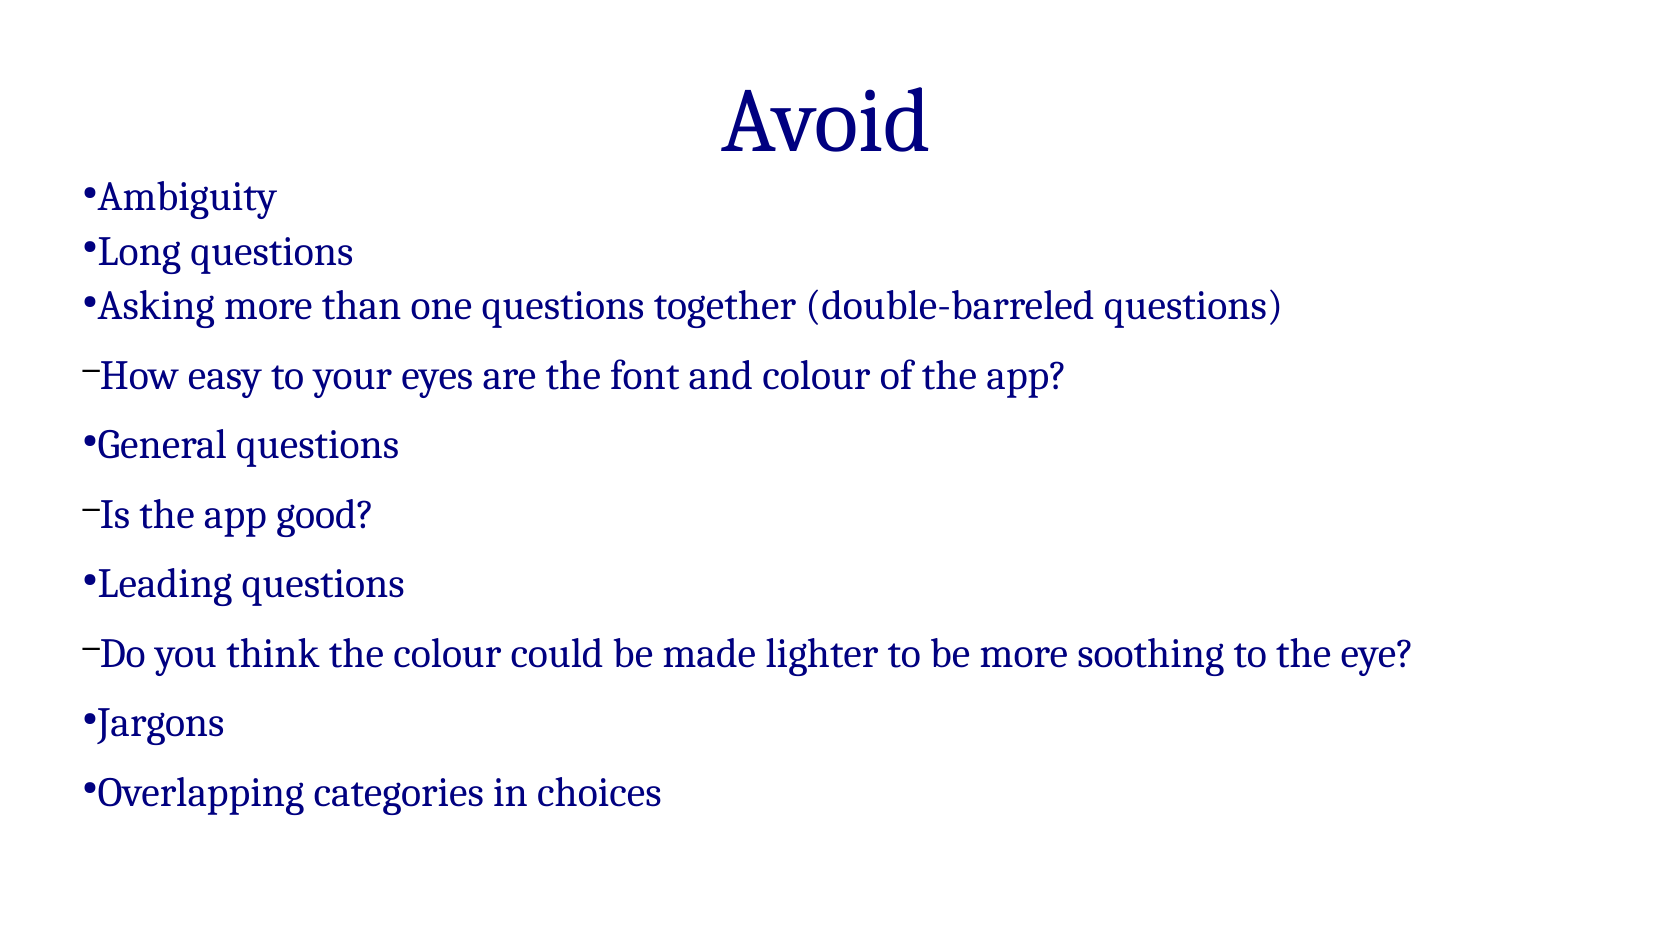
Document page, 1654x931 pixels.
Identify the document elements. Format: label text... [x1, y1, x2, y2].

title Avoid [82, 37, 1571, 178]
list Ambiguity Long questions Asking more than one questions together (double-barreled questions) How easy to your eyes are the font and colour of the app? General questions Is the app good? Leading questions Do you think the colour could be made lighter to be more soothing to the eye? Jargons Overlapping categories in choices [82, 178, 1571, 894]
